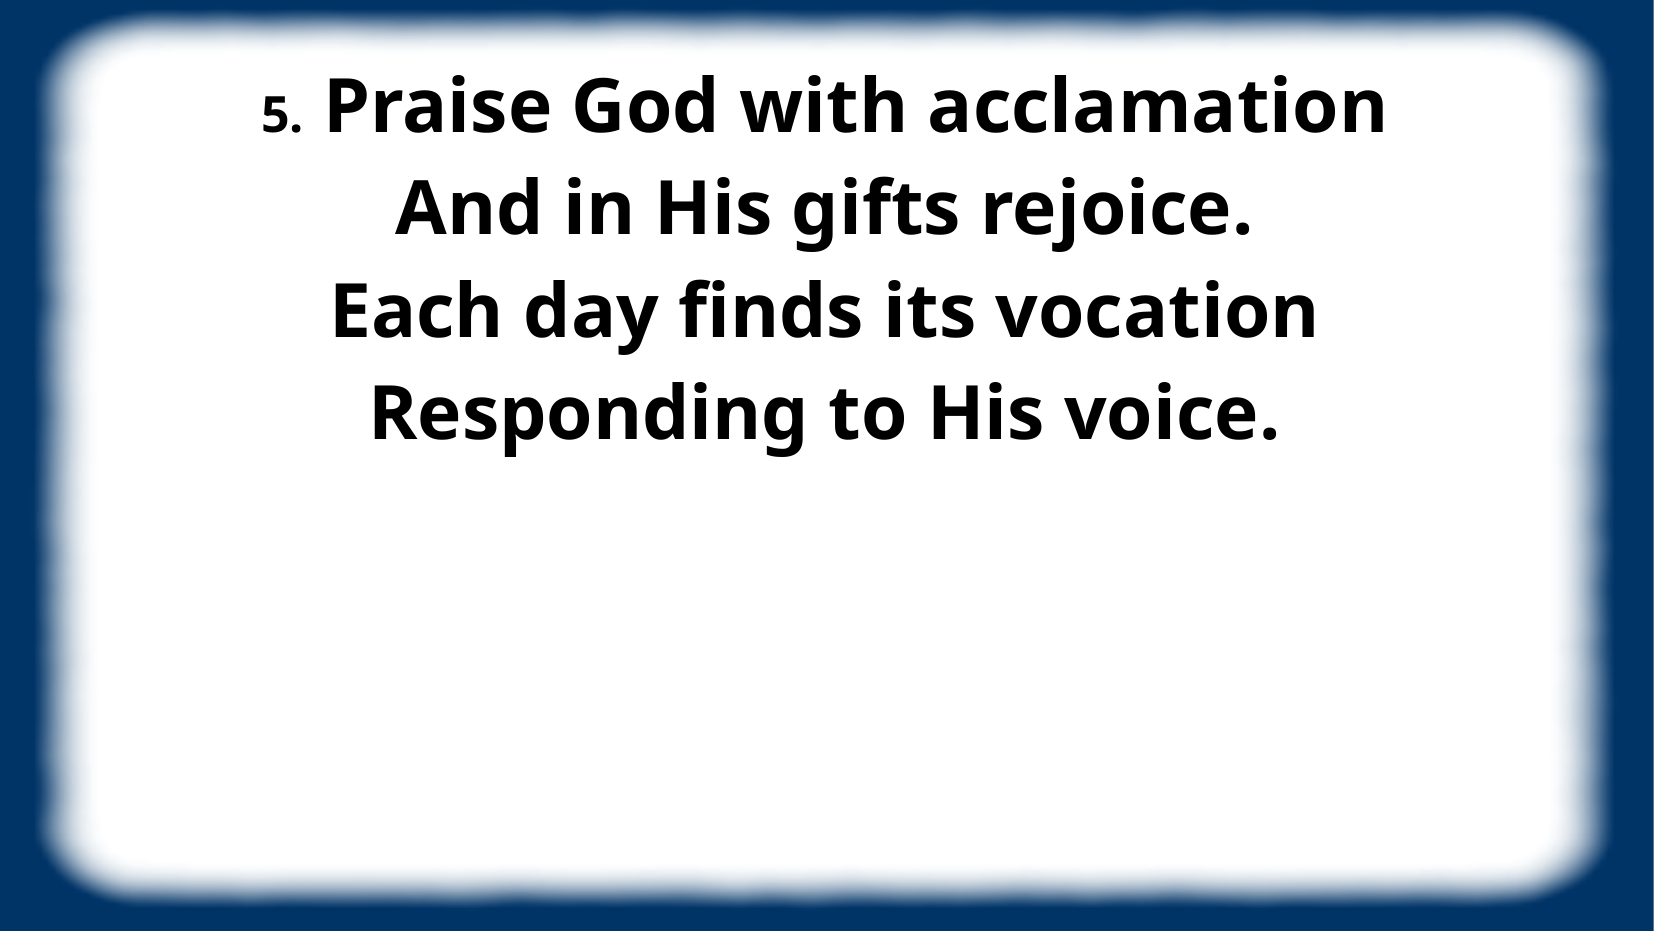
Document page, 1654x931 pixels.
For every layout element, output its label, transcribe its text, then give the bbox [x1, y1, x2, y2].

picture [0, 0, 1654, 931]
text_box 5. Praise God with acclamation And in His gifts rejoice. Each day finds its vocation Responding to His voice. [90, 45, 1561, 460]
